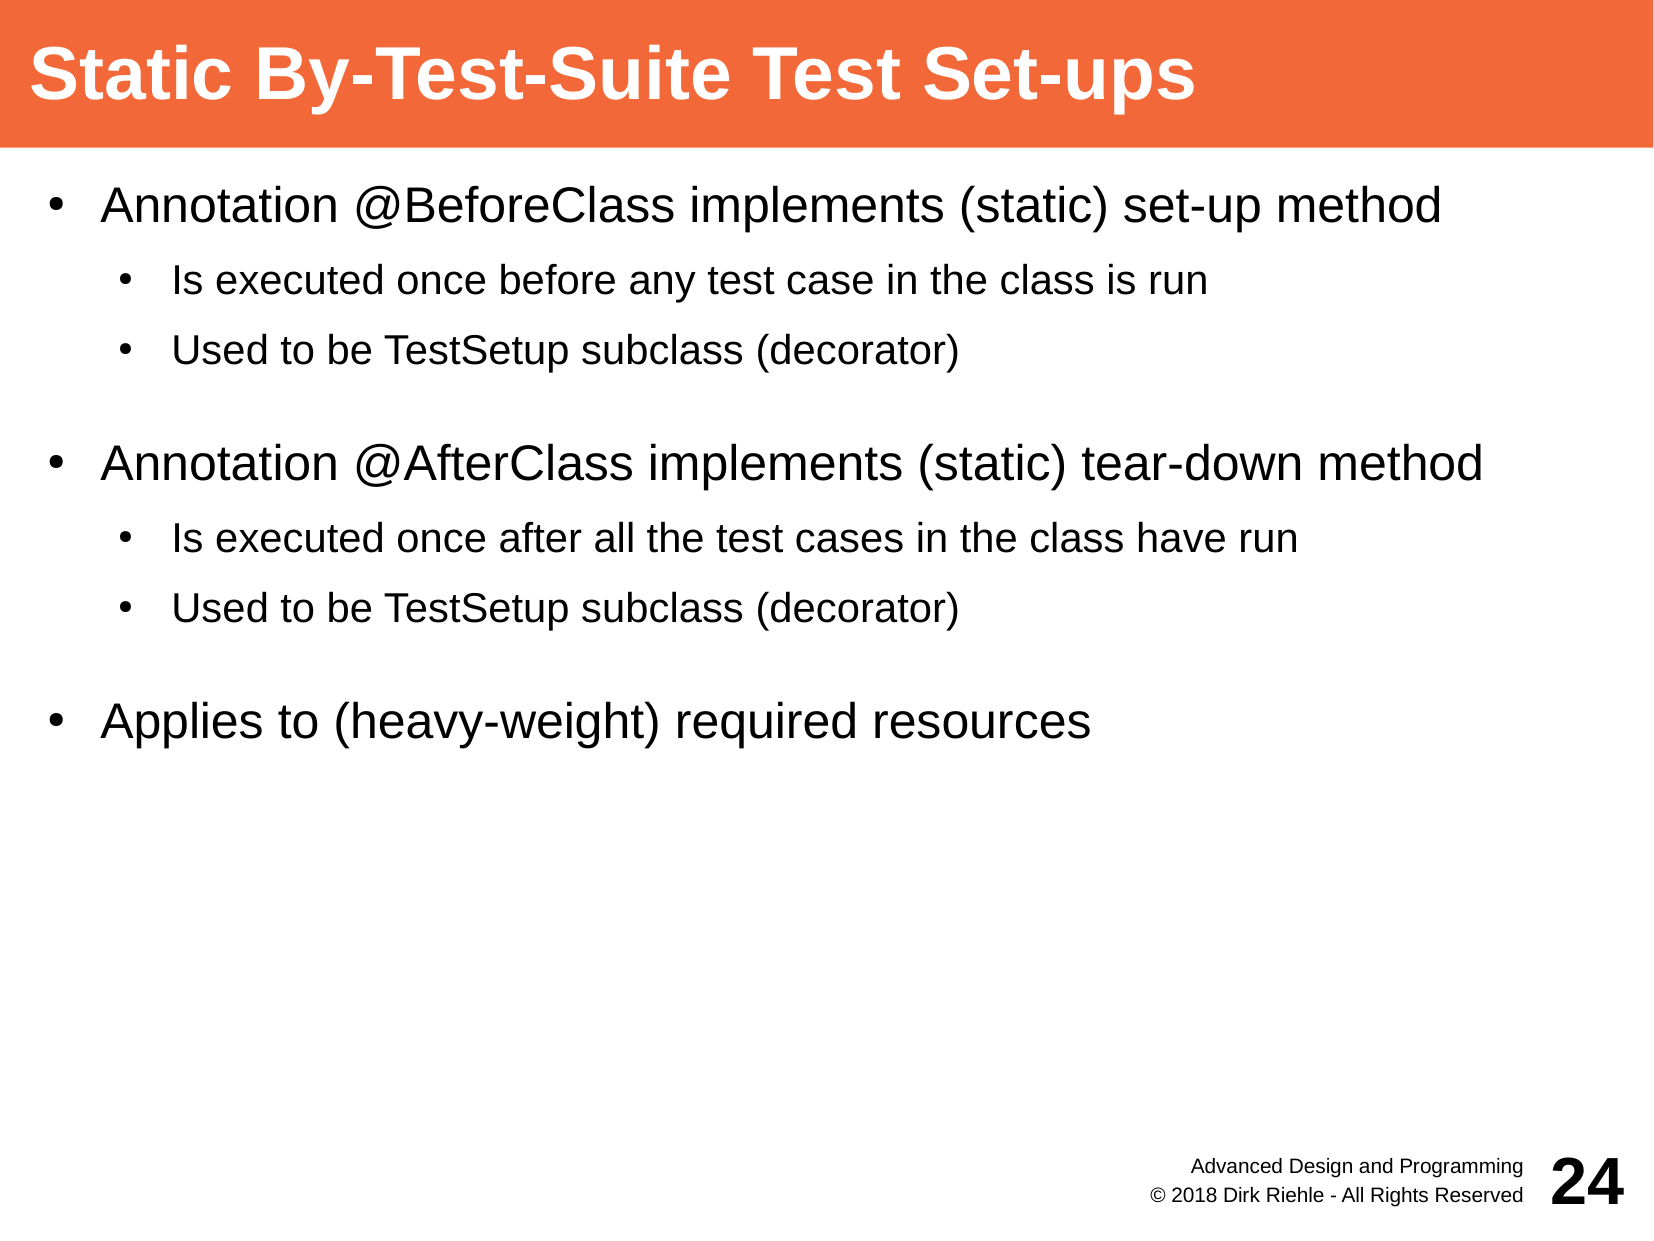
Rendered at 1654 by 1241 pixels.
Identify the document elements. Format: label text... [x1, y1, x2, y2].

title Static By-Test-Suite Test Set-ups [0, 0, 1654, 148]
list Annotation @BeforeClass implements (static) set-up method Is executed once before any test case in the class is run Used to be TestSetup subclass (decorator) Annotation @AfterClass implements (static) tear-down method Is executed once after all the test cases in the class have run Used to be TestSetup subclass (decorator) Applies to (heavy-weight) required resources [29, 177, 1625, 1063]
